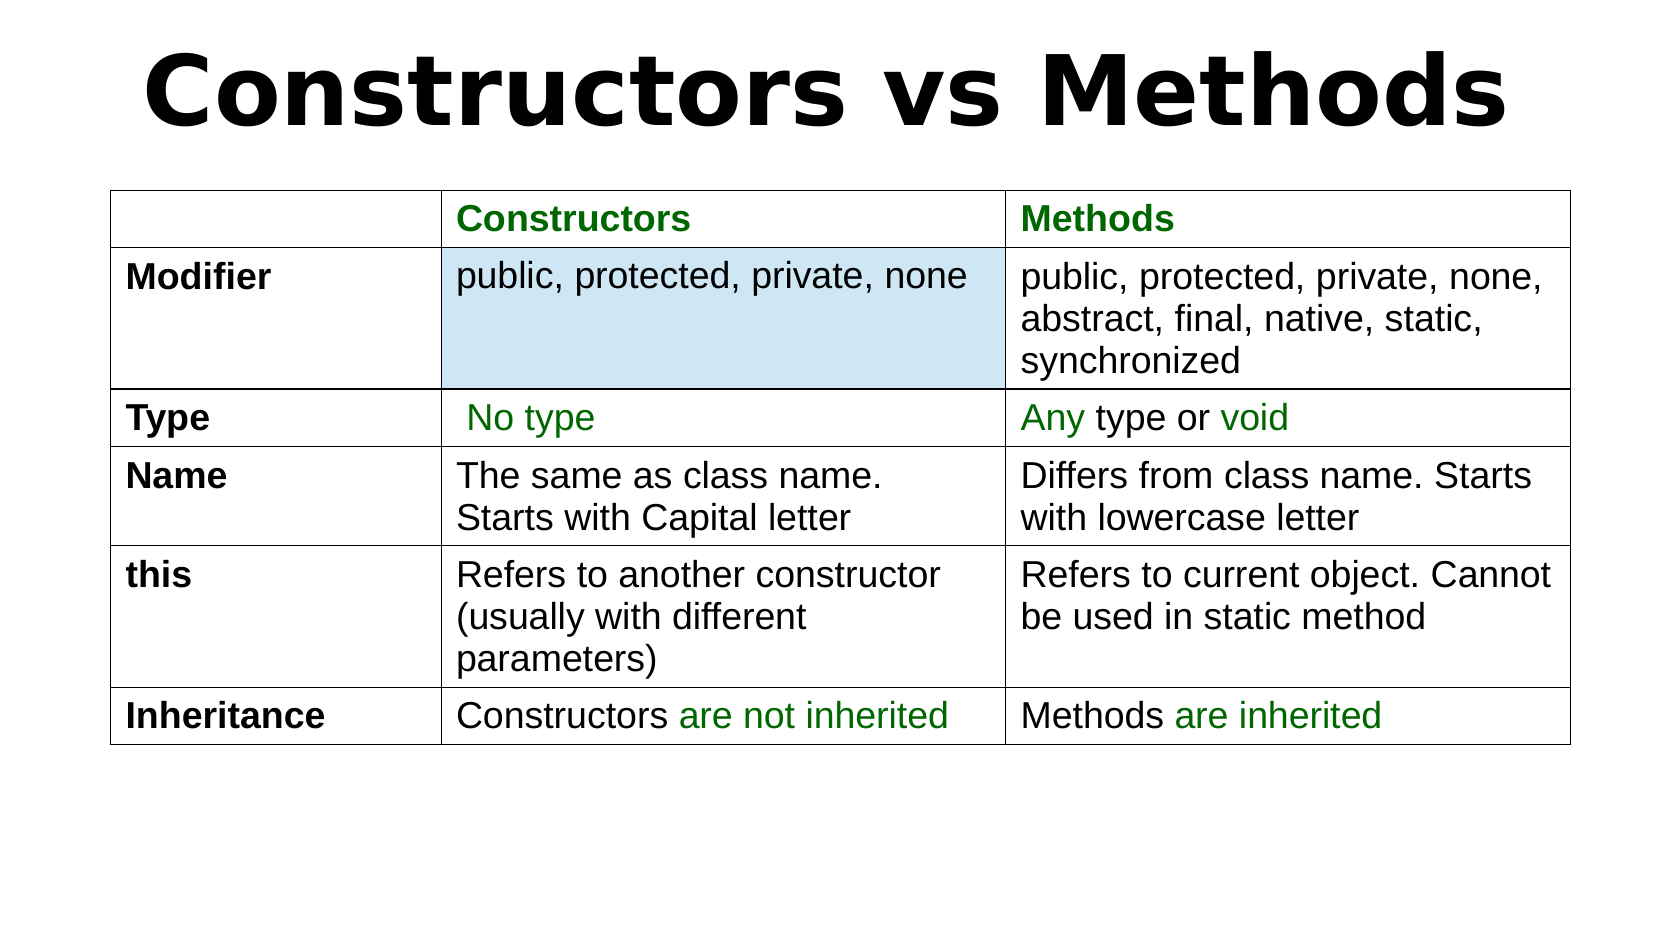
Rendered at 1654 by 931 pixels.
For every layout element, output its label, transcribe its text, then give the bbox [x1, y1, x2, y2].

table_cell Type [111, 390, 441, 446]
table_header [111, 191, 441, 247]
table_cell Differs from class name. Starts with lowercase letter [1006, 447, 1570, 545]
table_header Constructors [442, 191, 1005, 247]
table_cell No type [442, 390, 1005, 446]
table_cell Inheritance [111, 688, 441, 744]
table_cell Refers to another constructor (usually with different parameters) [442, 546, 1005, 687]
table_cell Any type or void [1006, 390, 1570, 446]
table_cell Refers to current object. Cannot be used in static method [1006, 546, 1570, 687]
table_header Methods [1006, 191, 1570, 247]
table_cell Methods are inherited [1006, 688, 1570, 744]
title Constructors vs Methods [82, 6, 1571, 177]
table_cell Modifier [111, 248, 441, 388]
table_cell Name [111, 447, 441, 545]
table_cell The same as class name. Starts with Capital letter [442, 447, 1005, 545]
table_cell public, protected, private, none [442, 248, 1005, 388]
table_cell public, protected, private, none, abstract, final, native, static, synchronized [1006, 248, 1570, 388]
table_cell Constructors are not inherited [442, 688, 1005, 744]
table_cell this [111, 546, 441, 687]
